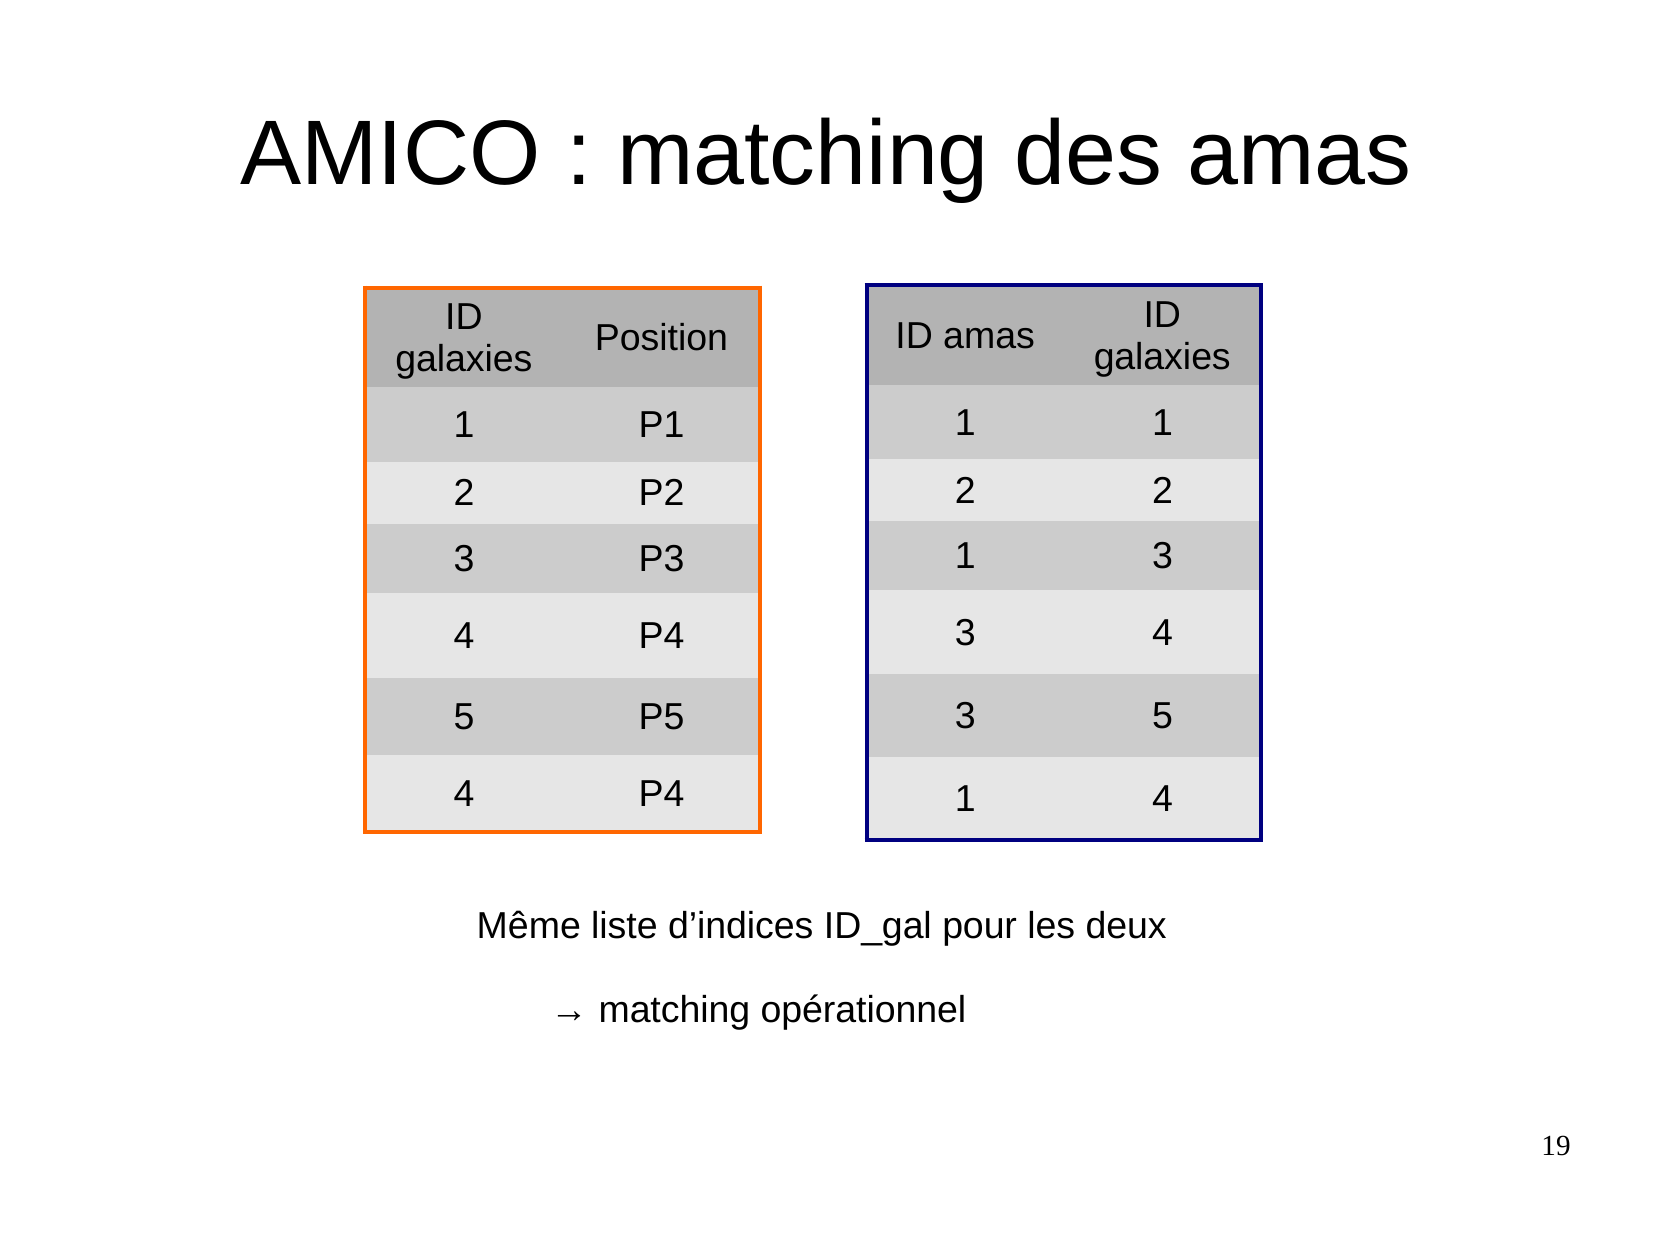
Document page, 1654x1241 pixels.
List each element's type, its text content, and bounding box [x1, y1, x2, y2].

table_cell P4 [563, 755, 758, 830]
table_cell 5 [1064, 674, 1259, 757]
table_header Position [563, 290, 758, 387]
table_cell 3 [367, 524, 563, 593]
table_cell 4 [367, 593, 563, 678]
table_cell 1 [869, 757, 1064, 838]
table_cell 4 [1064, 757, 1259, 838]
table_cell 4 [367, 755, 563, 830]
table_cell P4 [563, 593, 758, 678]
title AMICO : matching des amas [82, 49, 1571, 257]
table_cell 5 [367, 678, 563, 755]
table_cell 3 [869, 590, 1064, 674]
table_header ID galaxies [1064, 287, 1259, 385]
table_header ID amas [869, 287, 1064, 385]
table_cell 1 [1064, 385, 1259, 459]
table_cell 2 [1064, 459, 1259, 521]
table_header ID galaxies [367, 290, 563, 387]
table_cell 1 [869, 521, 1064, 590]
table_cell 4 [1064, 590, 1259, 674]
table_cell 3 [869, 674, 1064, 757]
table_cell P5 [563, 678, 758, 755]
table_cell 2 [869, 459, 1064, 521]
table_cell 1 [869, 385, 1064, 459]
table_cell P3 [563, 524, 758, 593]
table_cell P1 [563, 387, 758, 462]
table_cell 1 [367, 387, 563, 462]
table_cell 3 [1064, 521, 1259, 590]
table_cell 2 [367, 462, 563, 524]
text_box Même liste d’indices ID_gal pour les deux → matching opérationnel [461, 897, 1182, 1039]
table_cell P2 [563, 462, 758, 524]
